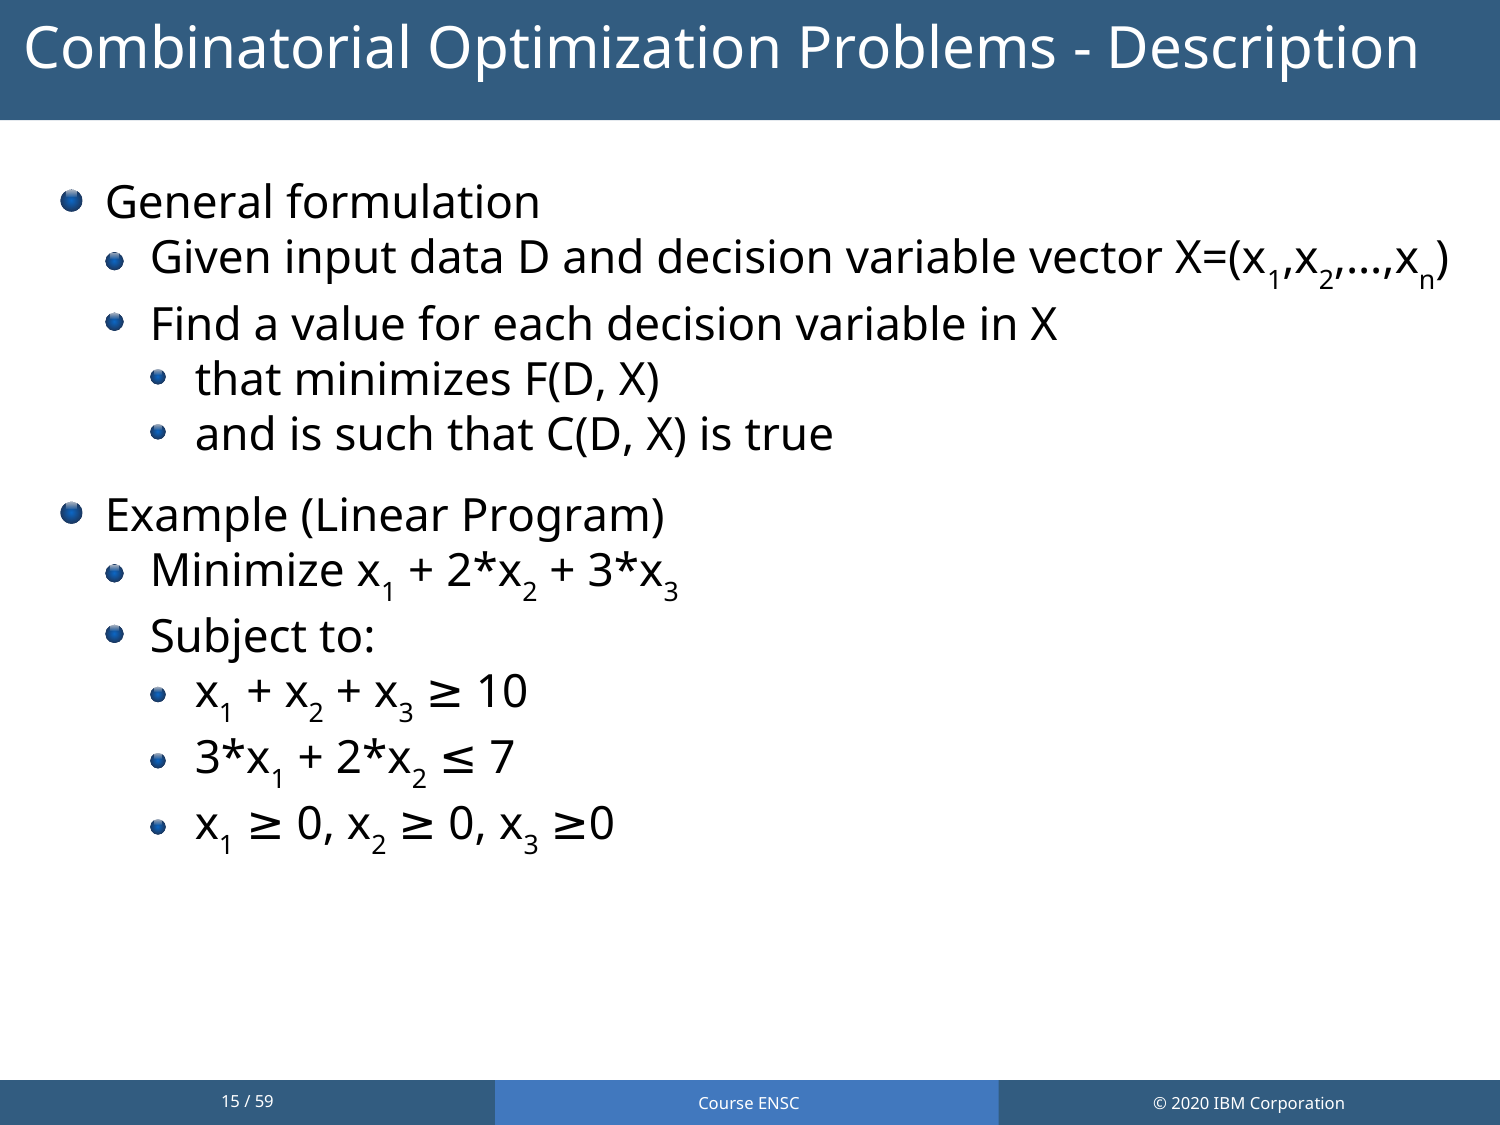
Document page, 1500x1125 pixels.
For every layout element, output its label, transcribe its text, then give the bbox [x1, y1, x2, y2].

list General formulation Given input data D and decision variable vector X=(x1,x2,…,xn) Find a value for each decision variable in X that minimizes F(D, X) and is such that C(D, X) is true Example (Linear Program) Minimize x1 + 2*x2 + 3*x3 Subject to: x1 + x2 + x3 ≥ 10 3*x1 + 2*x2 ≤ 7 x1 ≥ 0, x2 ≥ 0, x3 ≥0 [45, 165, 1478, 1036]
title Combinatorial Optimization Problems - Description [0, 0, 1500, 121]
